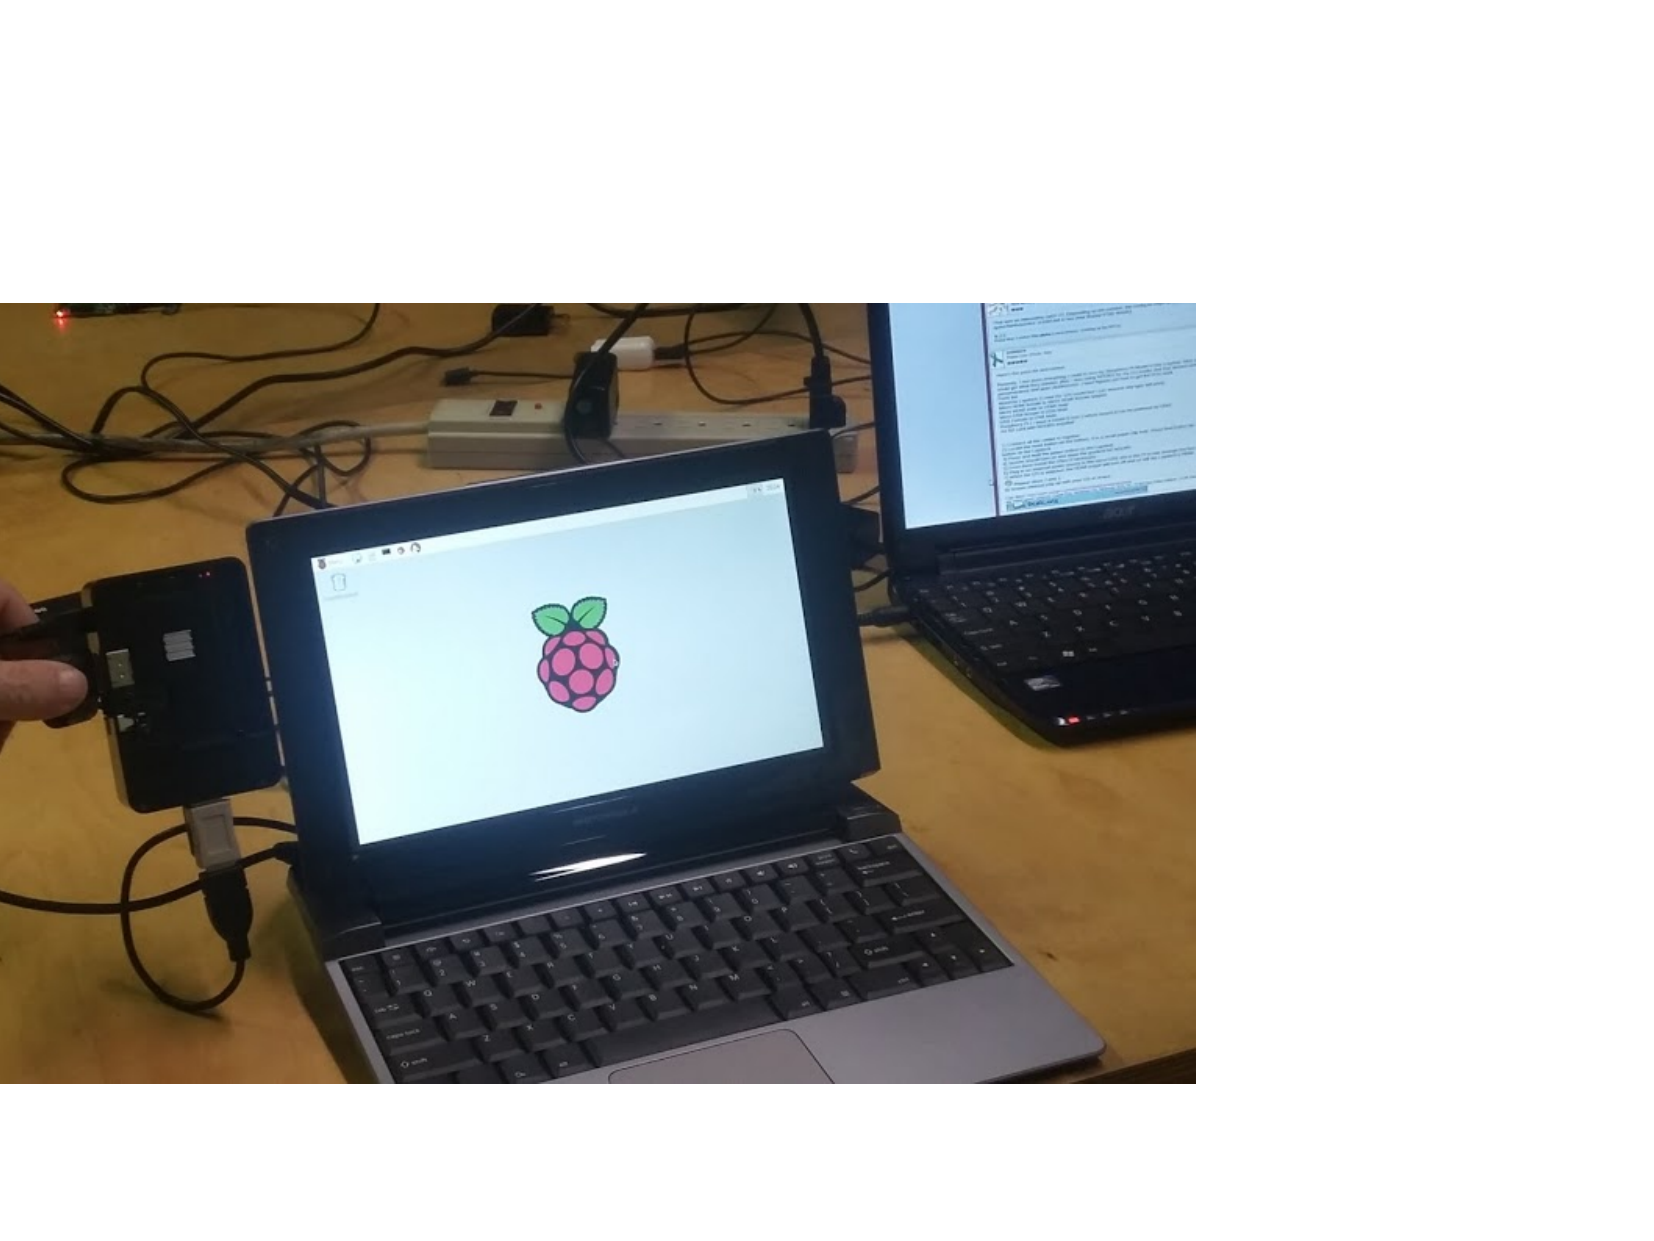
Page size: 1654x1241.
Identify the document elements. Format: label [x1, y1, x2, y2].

picture [0, 303, 1196, 1084]
